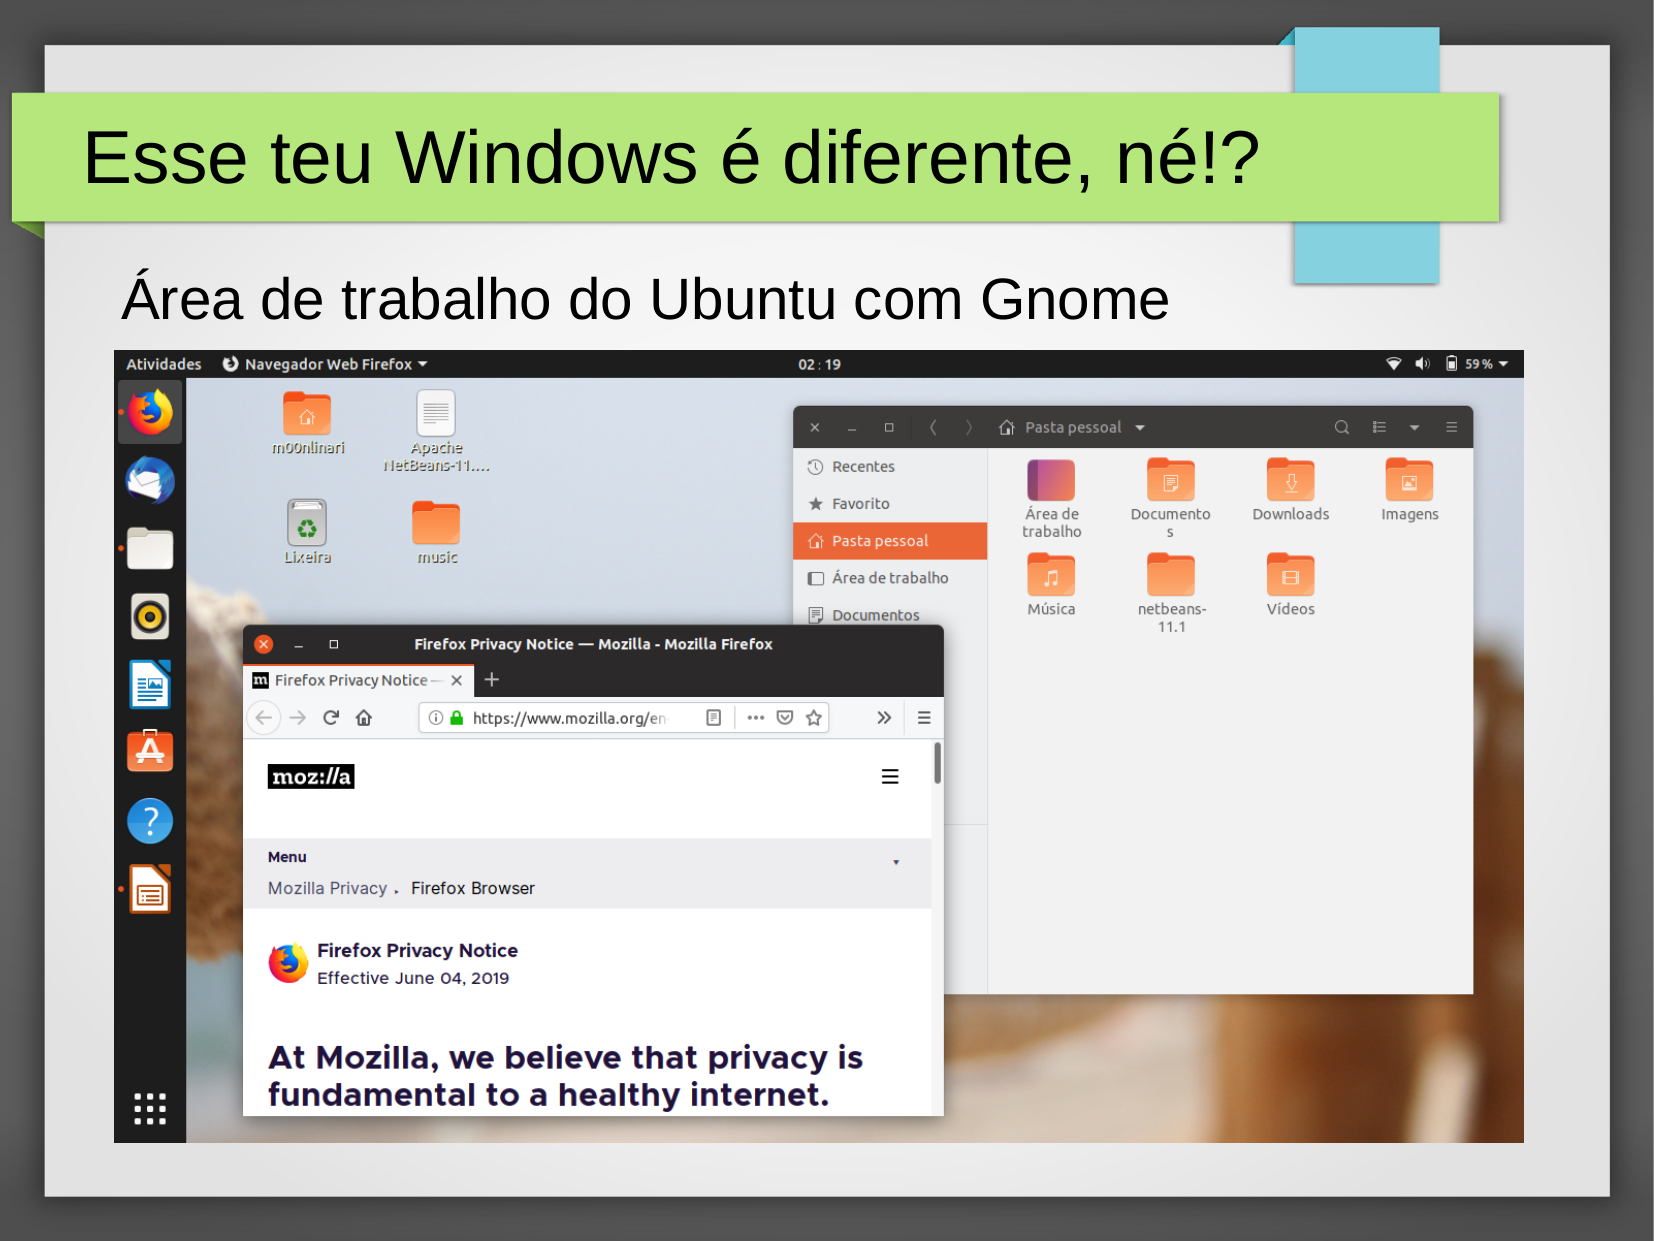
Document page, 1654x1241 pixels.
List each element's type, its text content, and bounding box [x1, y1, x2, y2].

picture [0, 0, 1654, 1241]
text_box Área de trabalho do Ubuntu com Gnome [106, 253, 1188, 334]
text_box Esse teu Windows é diferente, né!? [82, 69, 1489, 238]
